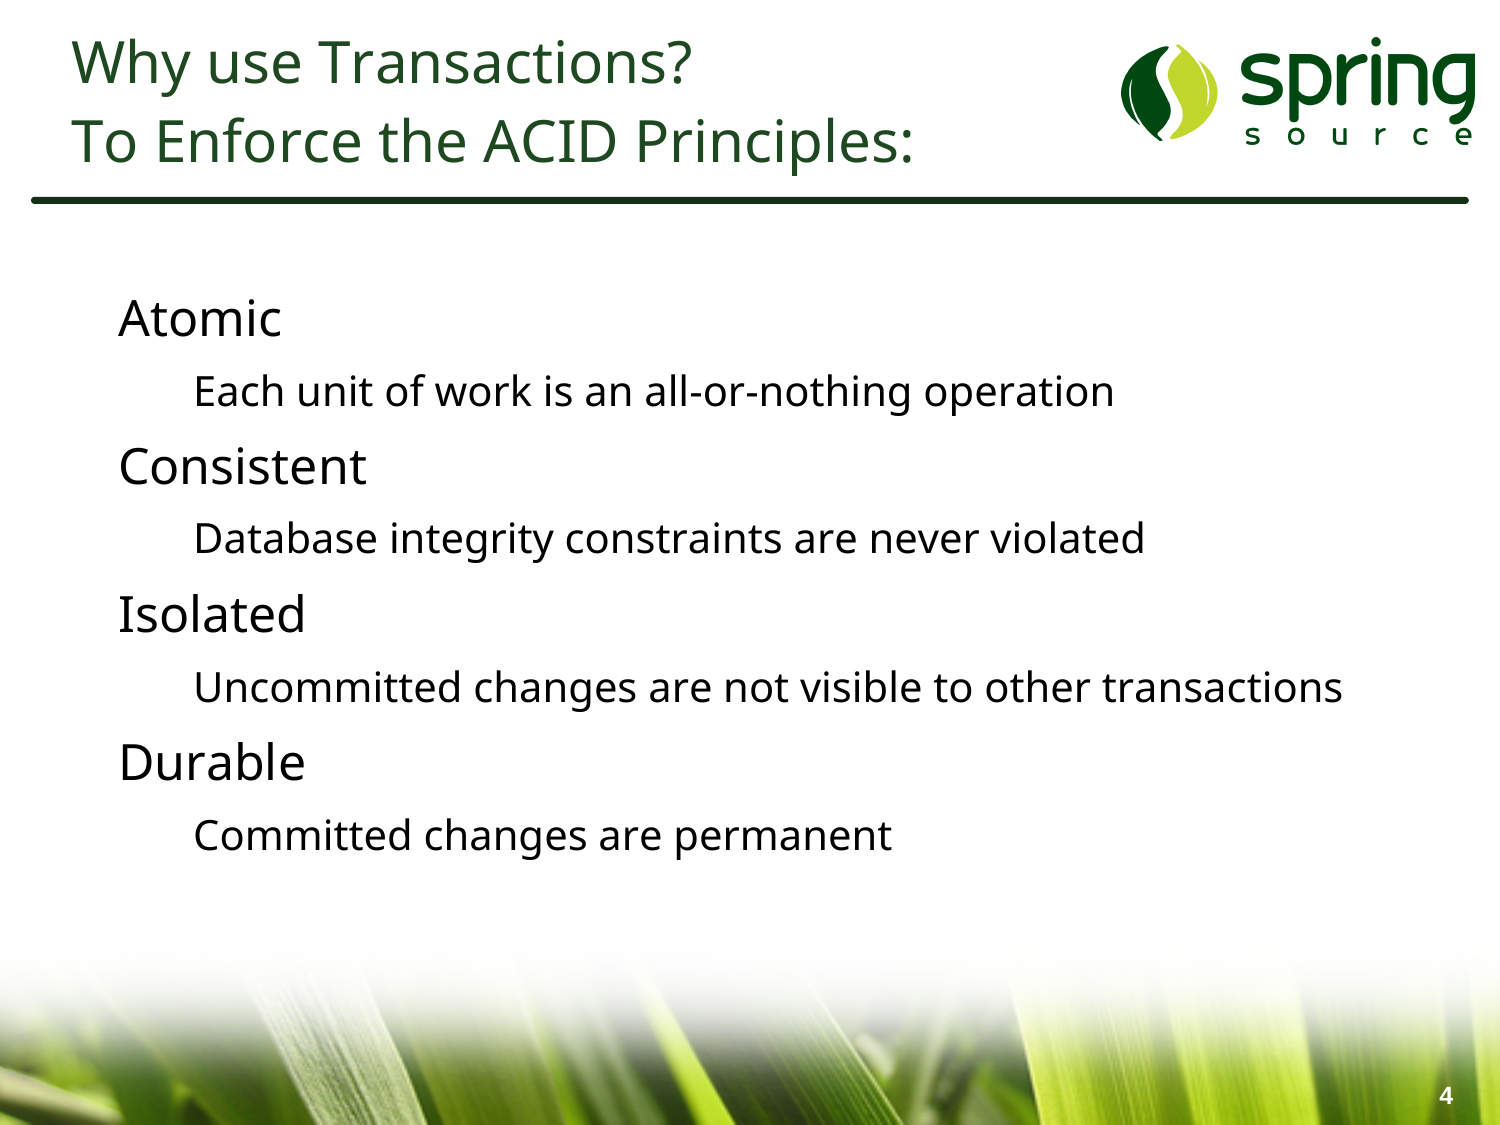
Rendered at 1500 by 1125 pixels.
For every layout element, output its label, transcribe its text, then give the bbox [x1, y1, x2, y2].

picture [1121, 37, 1475, 145]
list Atomic Each unit of work is an all-or-nothing operation Consistent Database integrity constraints are never violated Isolated Uncommitted changes are not visible to other transactions Durable Committed changes are permanent [103, 275, 1394, 939]
title Why use Transactions? To Enforce the ACID Principles: [56, 13, 1089, 176]
picture [0, 944, 1500, 1125]
